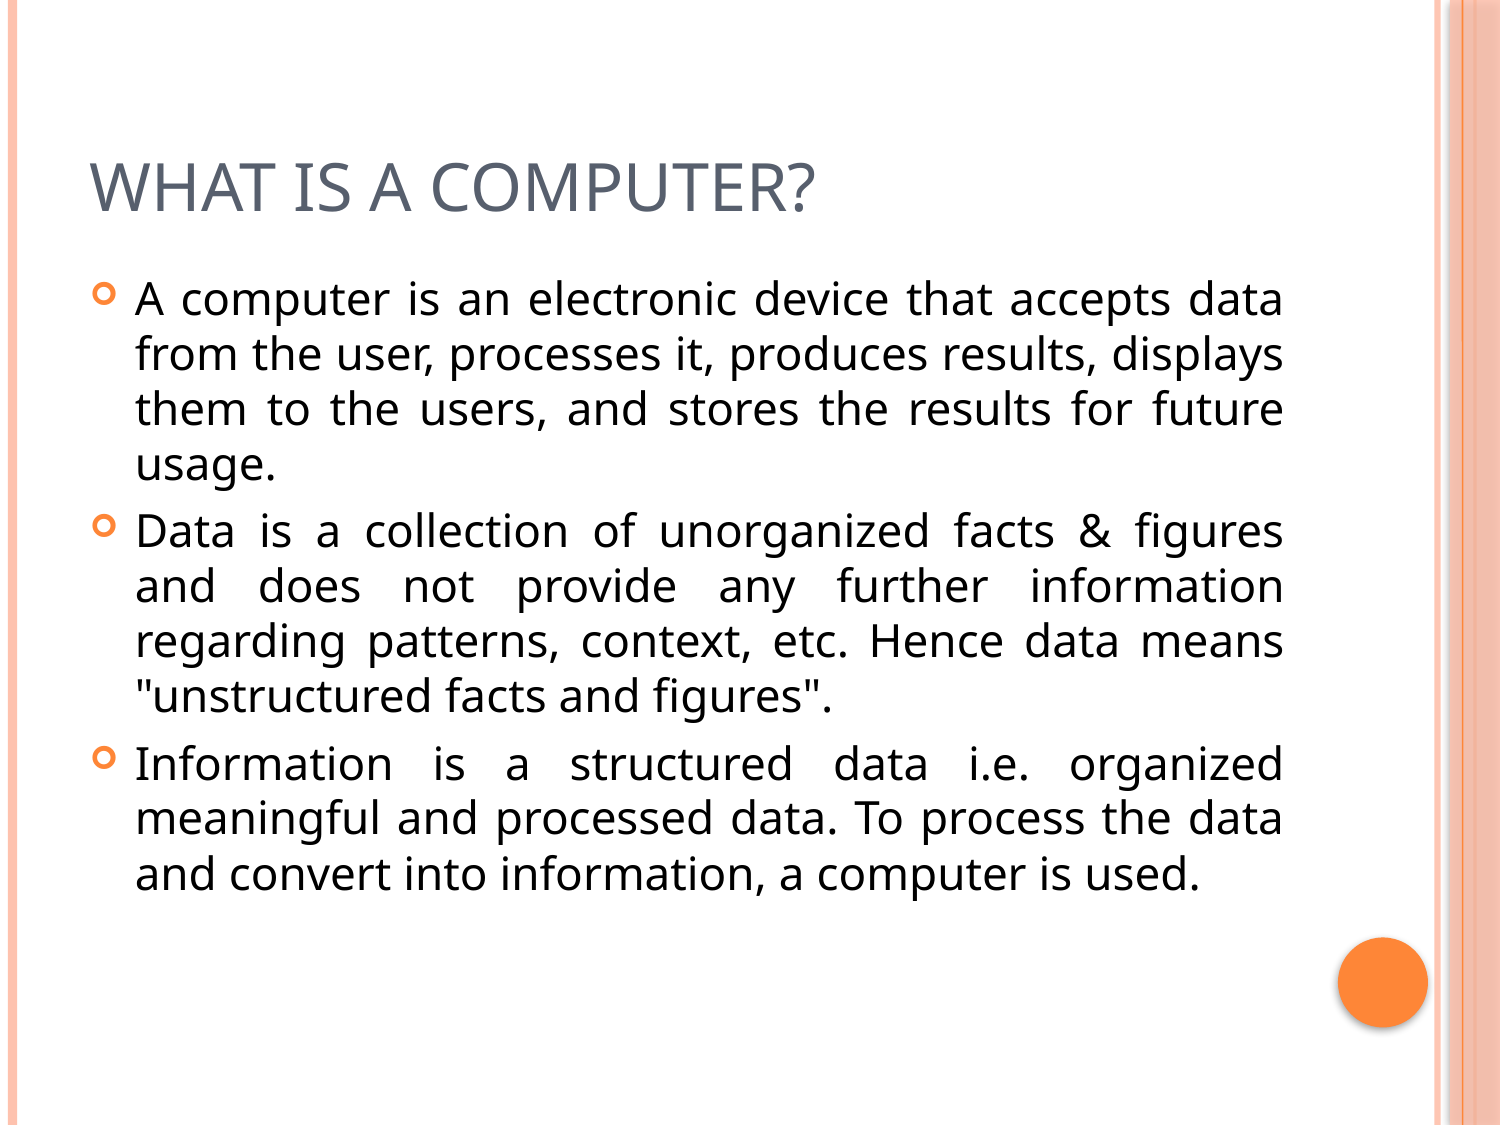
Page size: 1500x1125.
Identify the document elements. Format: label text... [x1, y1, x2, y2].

title What is a Computer? [75, 45, 1300, 233]
list A computer is an electronic device that accepts data from the user, processes it, produces results, displays them to the users, and stores the results for future usage. Data is a collection of unorganized facts & figures and does not provide any further information regarding patterns, context, etc. Hence data means "unstructured facts and figures". Information is a structured data i.e. organized meaningful and processed data. To process the data and convert into information, a computer is used. [75, 262, 1300, 1062]
